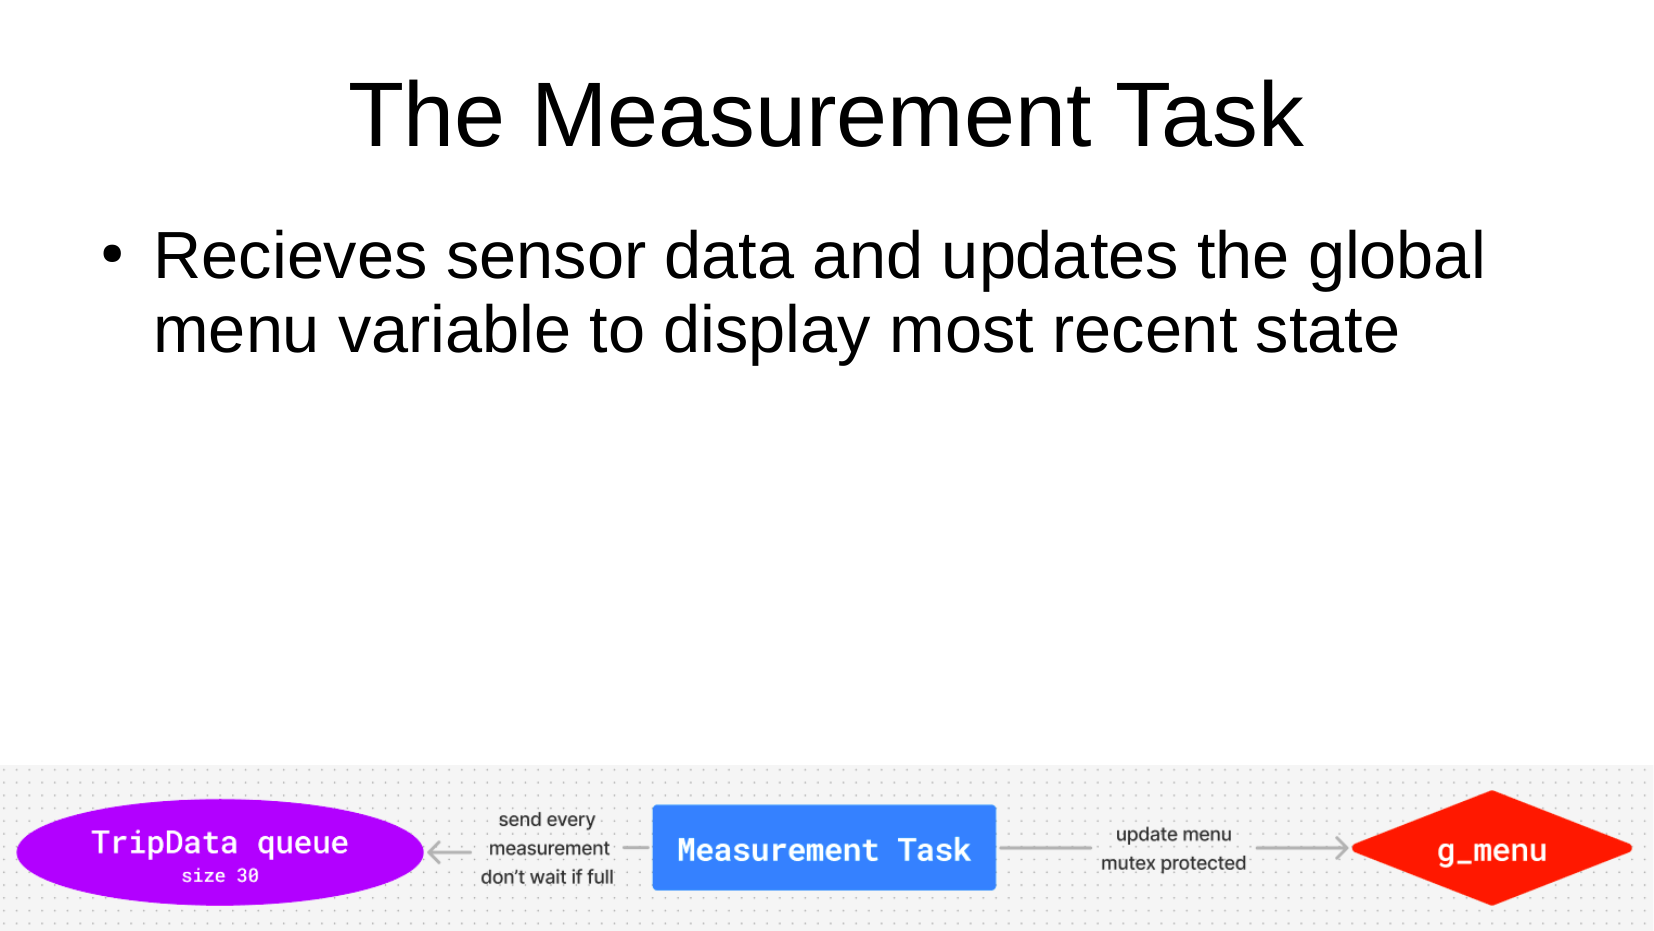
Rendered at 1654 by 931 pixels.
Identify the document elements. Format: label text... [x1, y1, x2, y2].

picture [0, 765, 1654, 931]
title The Measurement Task [82, 37, 1571, 193]
list Recieves sensor data and updates the global menu variable to display most recent state [82, 217, 1571, 758]
